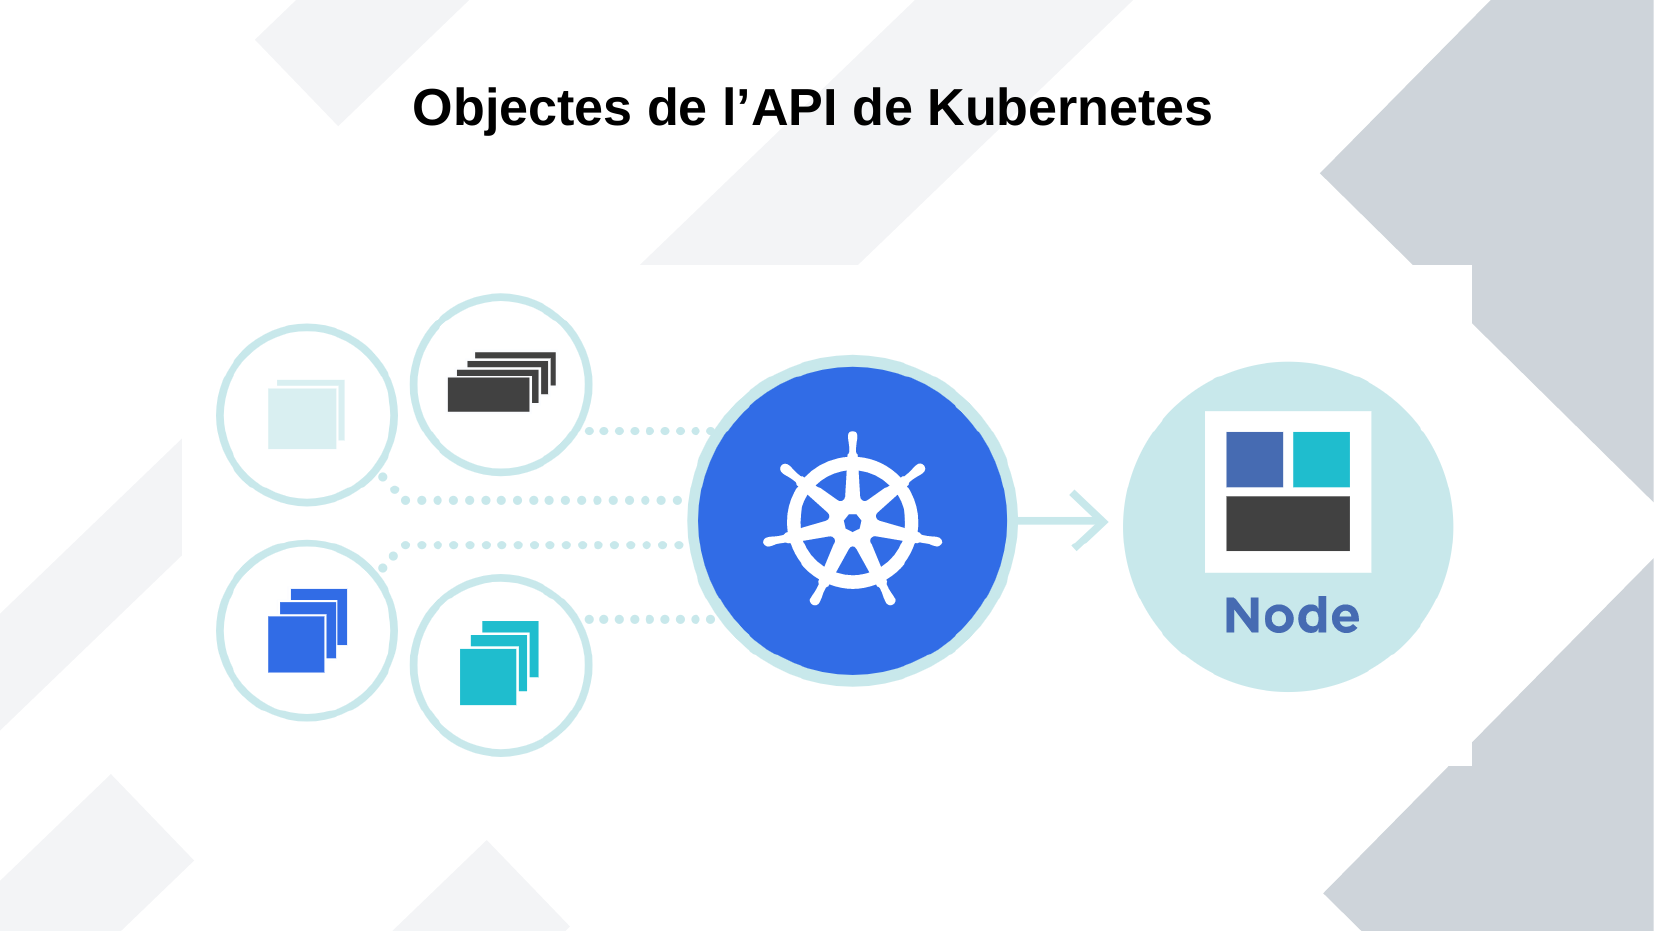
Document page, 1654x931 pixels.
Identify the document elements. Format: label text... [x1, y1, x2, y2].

picture [182, 265, 1472, 766]
title Objectes de l’API de Kubernetes [76, 29, 1565, 185]
